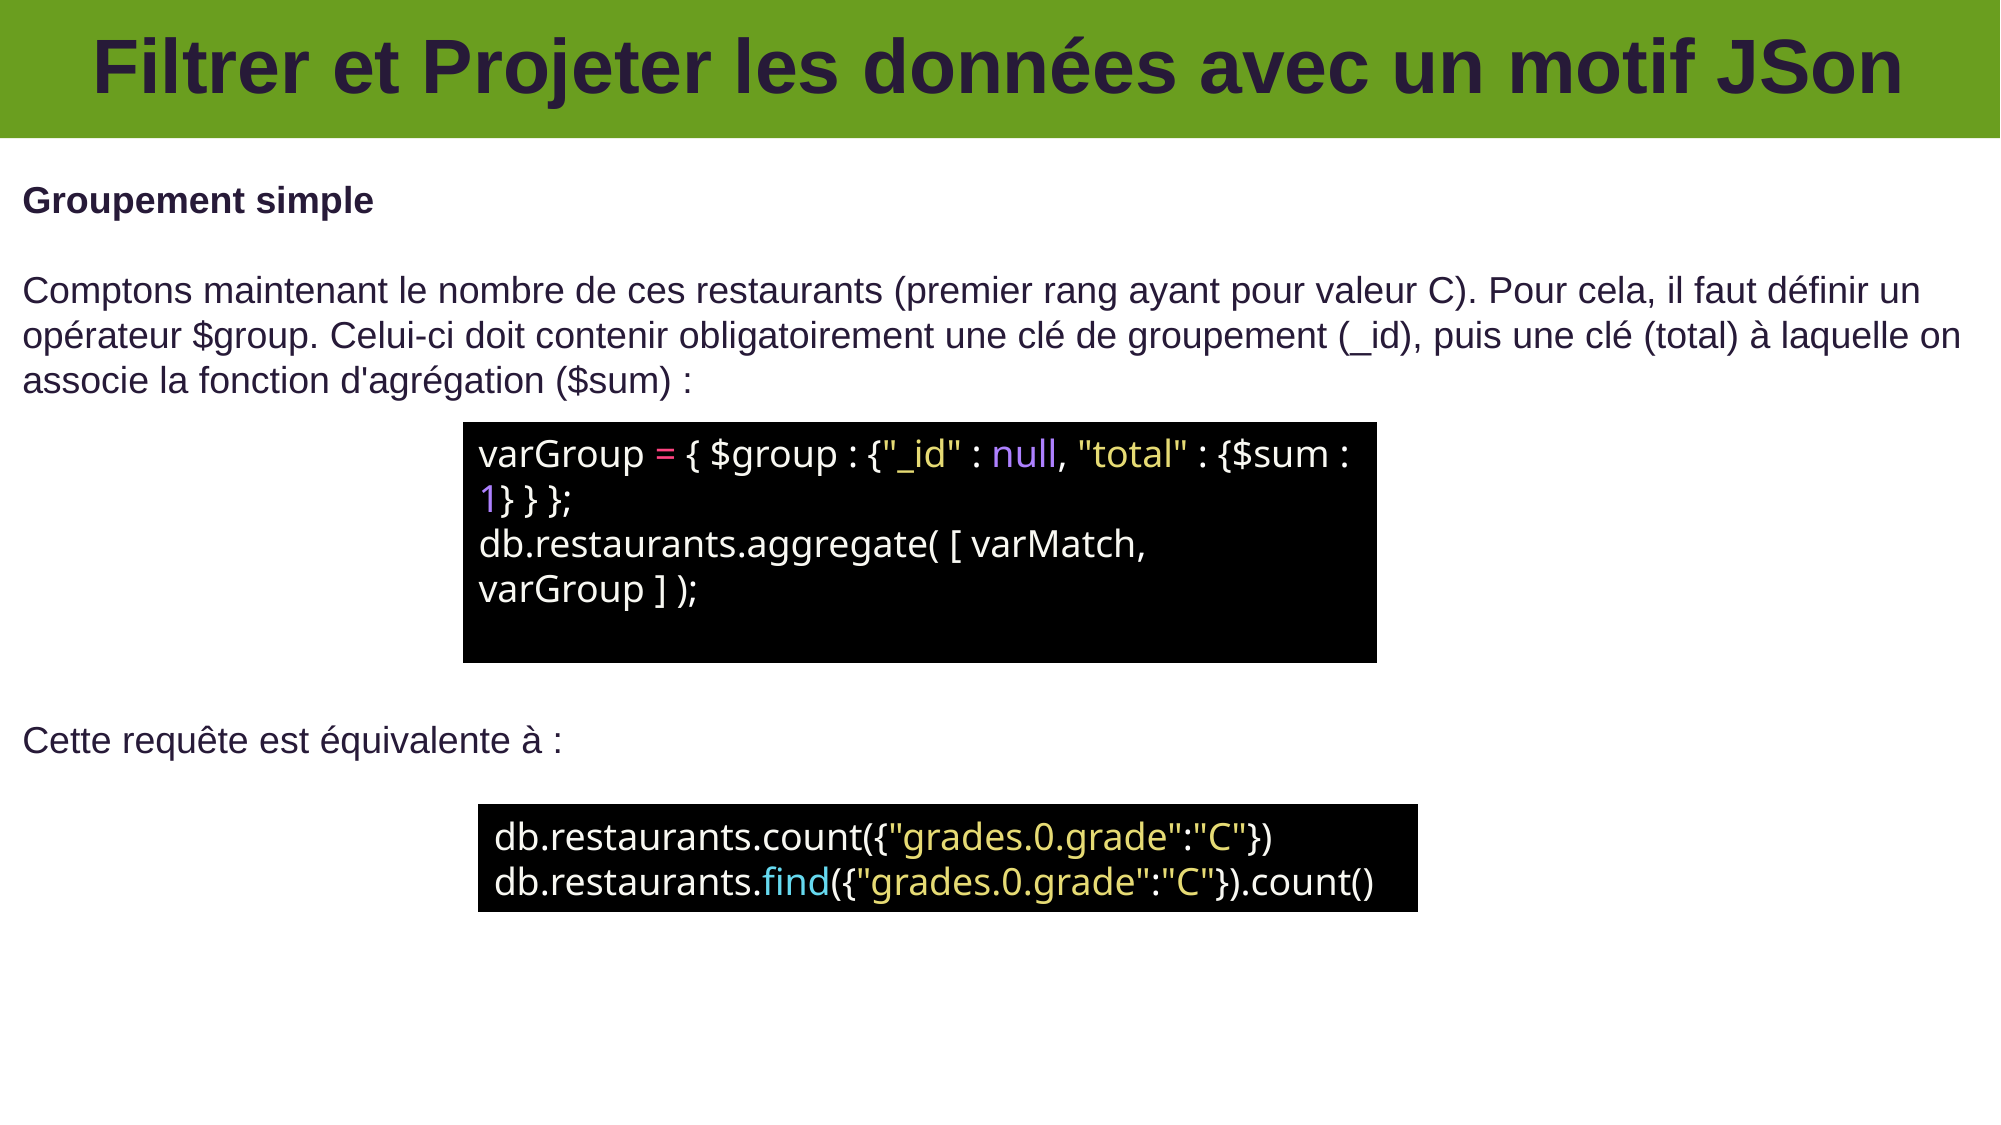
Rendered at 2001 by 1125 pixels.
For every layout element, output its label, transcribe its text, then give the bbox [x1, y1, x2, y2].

text_box [0, 139, 2000, 1125]
text_box db.restaurants.count({"grades.0.grade":"C"}) db.restaurants.find({"grades.0.grade":"C"}).count() [478, 805, 1418, 912]
text_box Filtrer et Projeter les données avec un motif JSon [0, 0, 2000, 139]
text_box Groupement simple Comptons maintenant le nombre de ces restaurants (premier rang ayant pour valeur C). Pour cela, il faut définir un opérateur $group. Celui-ci doit contenir obligatoirement une clé de groupement (_id), puis une clé (total) à laquelle on associe la fonction d'agrégation ($sum) : Cette requête est équivalente à : [7, 168, 1993, 775]
text_box varGroup = { $group : {"_id" : null, "total" : {$sum : 1} } }; db.restaurants.aggregate( [ varMatch, varGroup ] ); [463, 422, 1377, 574]
